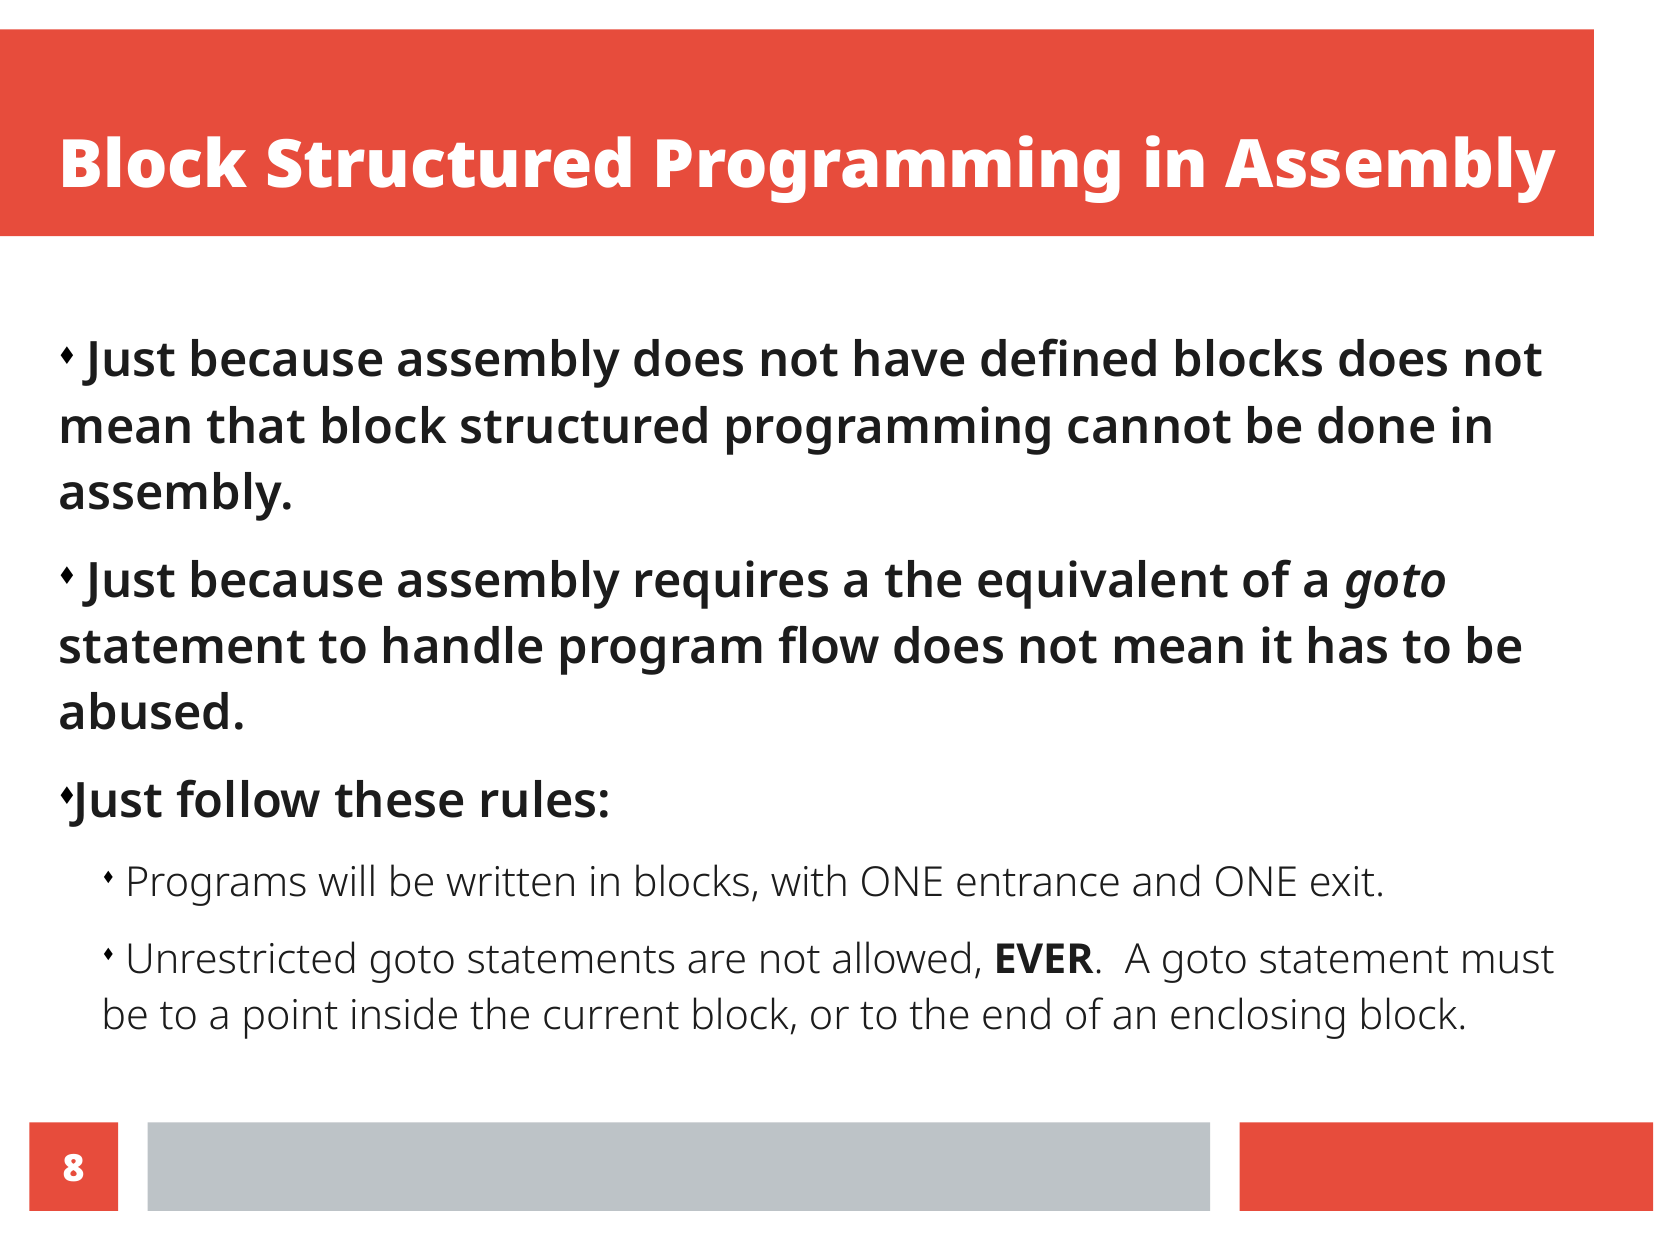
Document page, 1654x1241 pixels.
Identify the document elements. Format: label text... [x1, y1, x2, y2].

title Block Structured Programming in Assembly [58, 59, 1594, 207]
list Just because assembly does not have defined blocks does not mean that block structured programming cannot be done in assembly. Just because assembly requires a the equivalent of a goto statement to handle program flow does not mean it has to be abused. Just follow these rules: Programs will be written in blocks, with ONE entrance and ONE exit. Unrestricted goto statements are not allowed, EVER. A goto statement must be to a point inside the current block, or to the end of an enclosing block. [58, 324, 1565, 1093]
